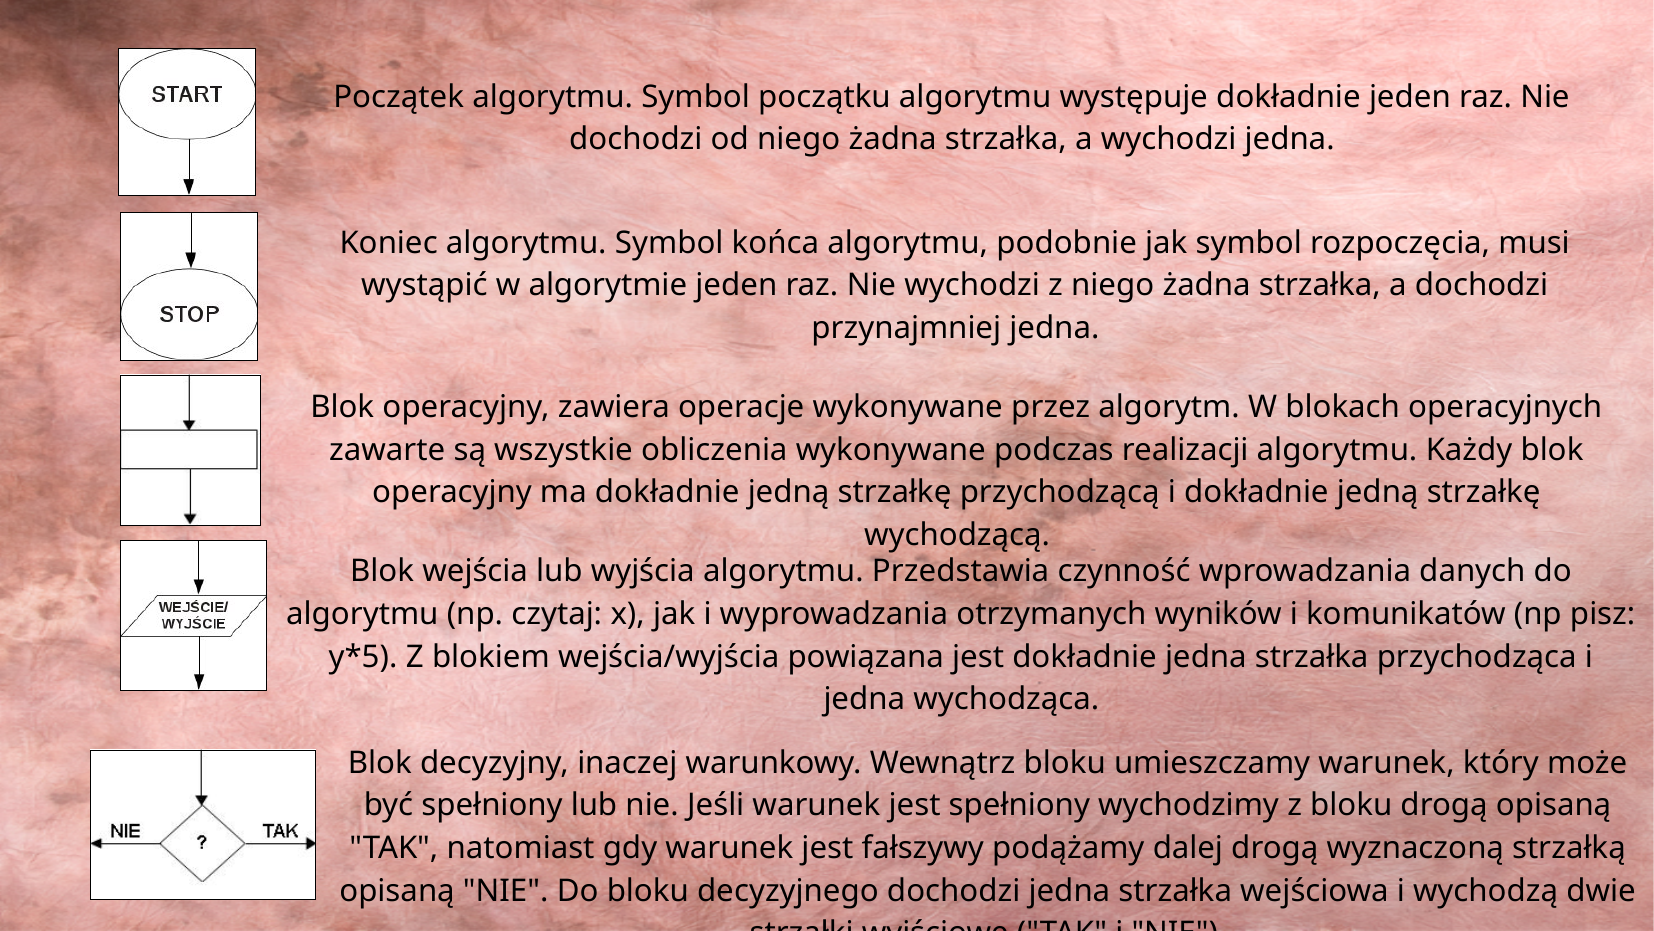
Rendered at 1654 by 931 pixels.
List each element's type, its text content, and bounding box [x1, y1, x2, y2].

picture [993, 697, 1002, 707]
text_box Blok wejścia lub wyjścia algorytmu. Przedstawia czynność wprowadzania danych do algorytmu (np. czytaj: x), jak i wyprowadzania otrzymanych wyników i komunikatów (np pisz: y*5). Z blokiem wejścia/wyjścia powiązana jest dokładnie jedna strzałka przychodząca i jedna wychodząca. [270, 540, 1654, 697]
text_box Blok operacyjny, zawiera operacje wykonywane przez algorytm. W blokach operacyjnych zawarte są wszystkie obliczenia wykonywane podczas realizacji algorytmu. Każdy blok operacyjny ma dokładnie jedną strzałkę przychodzącą i dokładnie jedną strzałkę wychodzącą. [260, 376, 1654, 558]
picture [1077, 701, 1085, 707]
picture [1040, 331, 1049, 336]
picture [928, 697, 933, 705]
picture [817, 331, 825, 336]
picture [891, 701, 899, 707]
picture [854, 697, 863, 707]
picture [897, 331, 905, 336]
picture [1044, 701, 1052, 707]
picture [1012, 697, 1021, 707]
text_box Koniec algorytmu. Symbol końca algorytmu, podobnie jak symbol rozpoczęcia, musi wystąpić w algorytmie jeden raz. Nie wychodzi z niego żadna strzałka, a dochodzi przynajmniej jedna. [257, 212, 1654, 331]
text_box Blok decyzyjny, inaczej warunkowy. Wewnątrz bloku umieszczamy warunek, który może być spełniony lub nie. Jeśli warunek jest spełniony wychodzimy z bloku drogą opisaną "TAK", natomiast gdy warunek jest fałszywy podążamy dalej drogą wyznaczoną strzałką opisaną "NIE". Do bloku decyzyjnego dochodzi jedna strzałka wejściowa i wychodzą dwie strzałki wyjściowe ("TAK" i "NIE"). [323, 732, 1654, 916]
picture [942, 697, 948, 705]
text_box Początek algorytmu. Symbol początku algorytmu występuje dokładnie jeden raz. Nie dochodzi od niego żadna strzałka, a wychodzi jedna. [270, 66, 1636, 181]
picture [1077, 331, 1085, 336]
picture [0, 0, 1654, 931]
